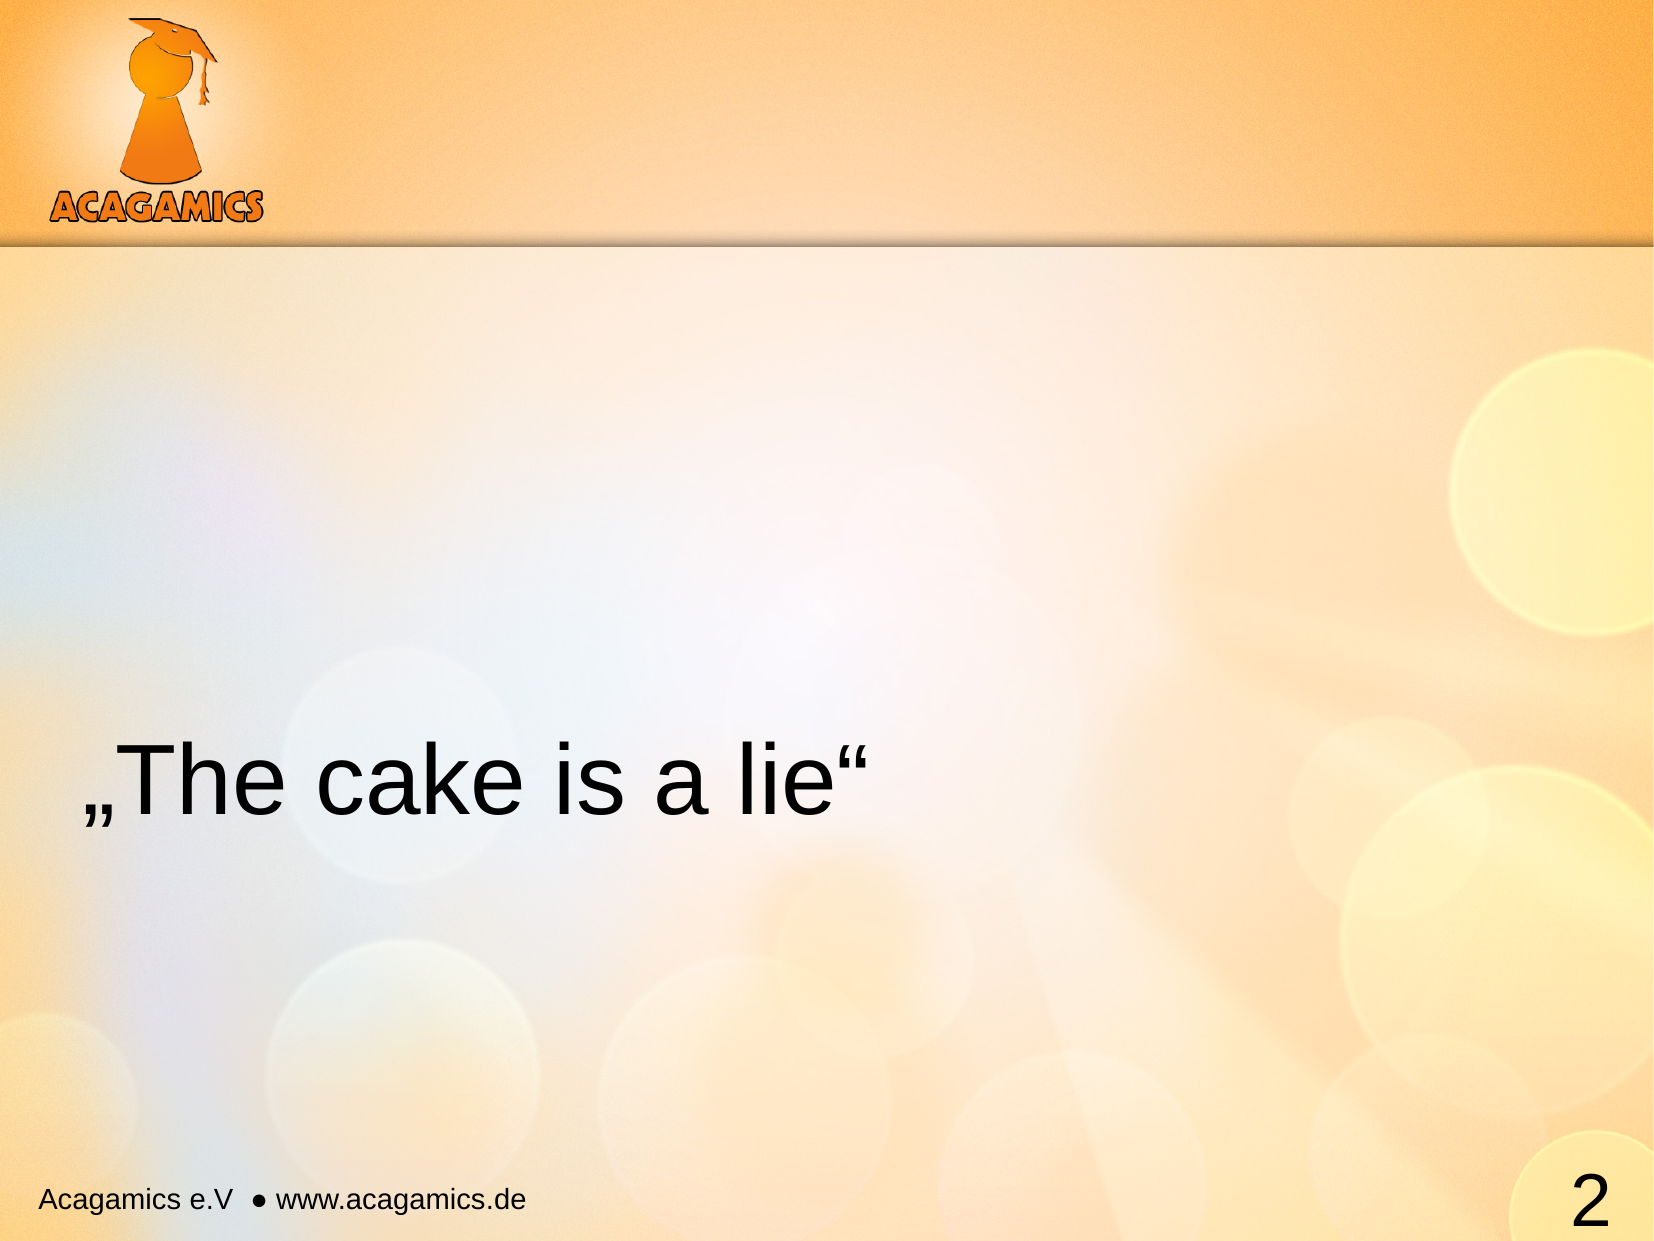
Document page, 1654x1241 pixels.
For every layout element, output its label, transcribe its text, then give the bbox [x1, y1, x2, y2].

text_box [1517, 1151, 1654, 1241]
list „The cake is a lie“ [82, 290, 1571, 1109]
